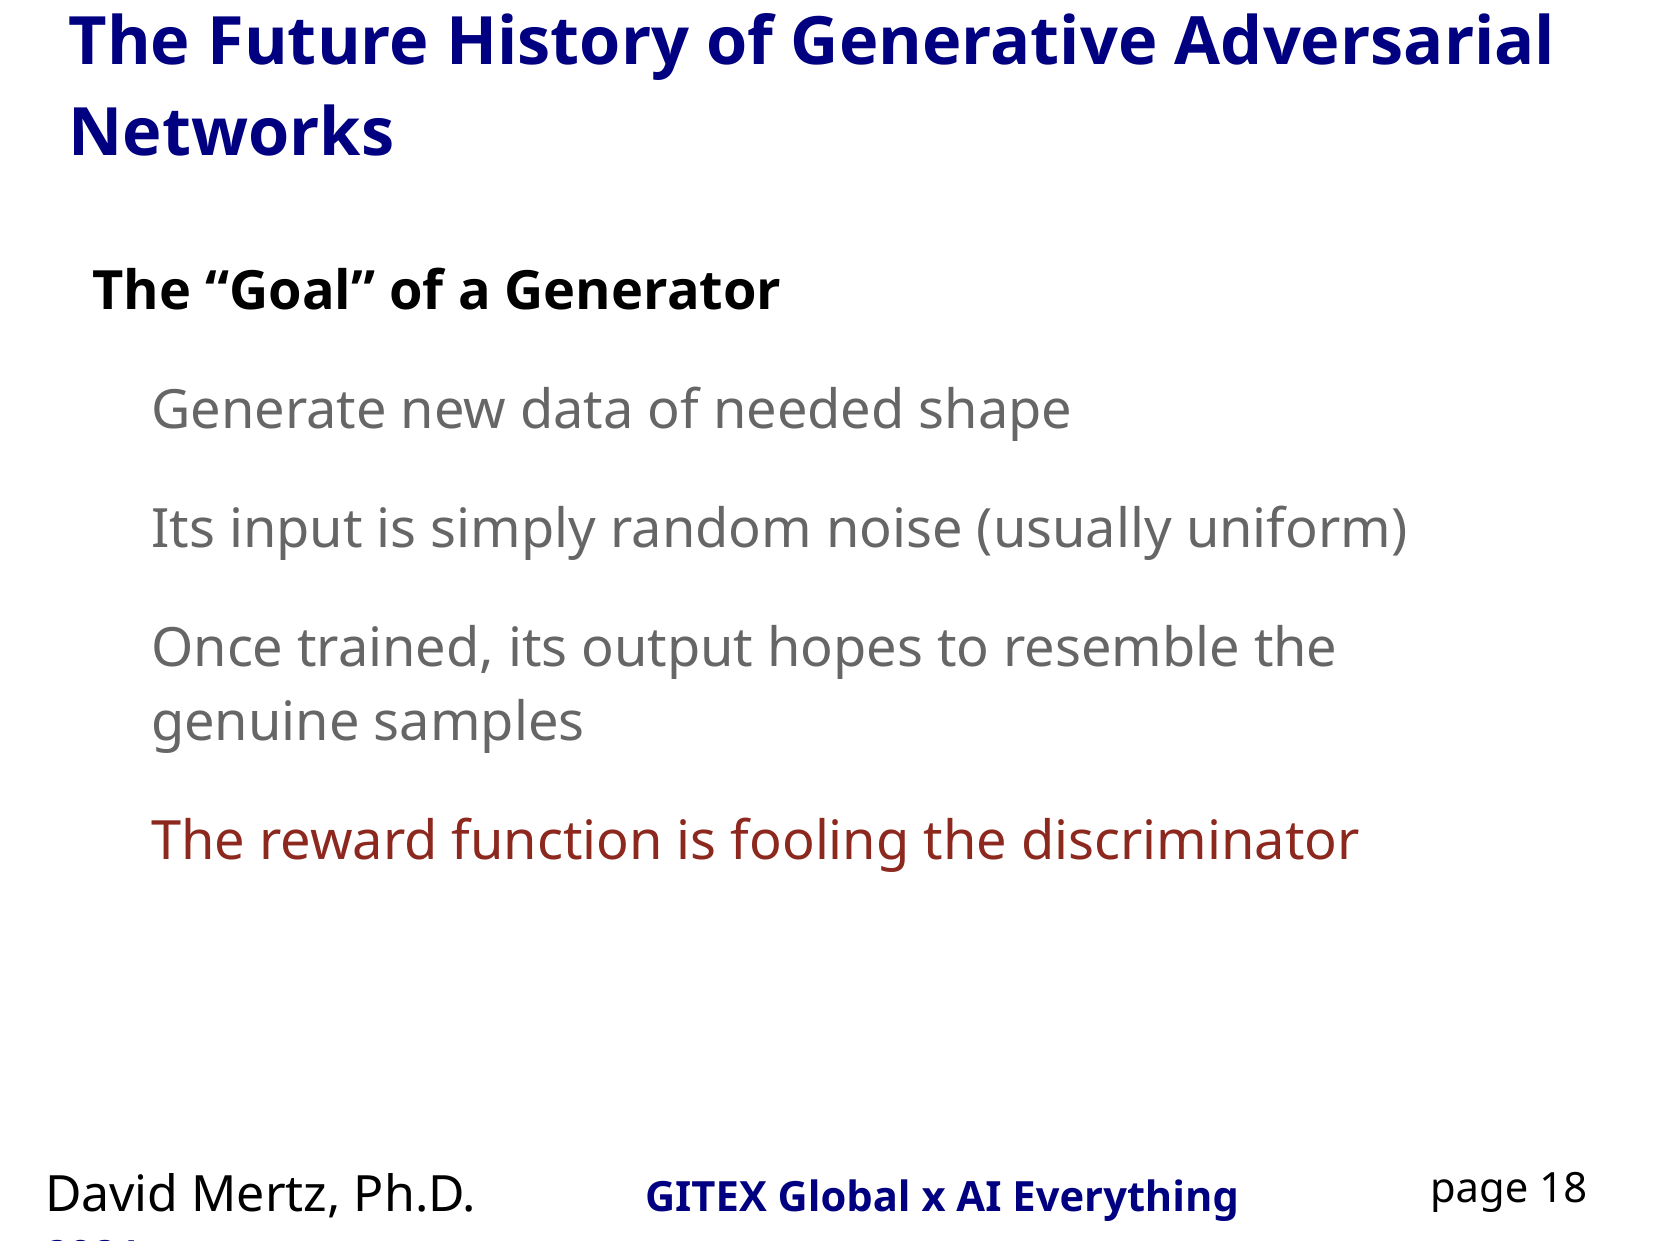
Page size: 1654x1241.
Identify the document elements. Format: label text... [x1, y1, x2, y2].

list The “Goal” of a Generator Generate new data of needed shape Its input is simply random noise (usually uniform) Once trained, its output hopes to resemble the genuine samples The reward function is fooling the discriminator [92, 251, 1561, 1059]
